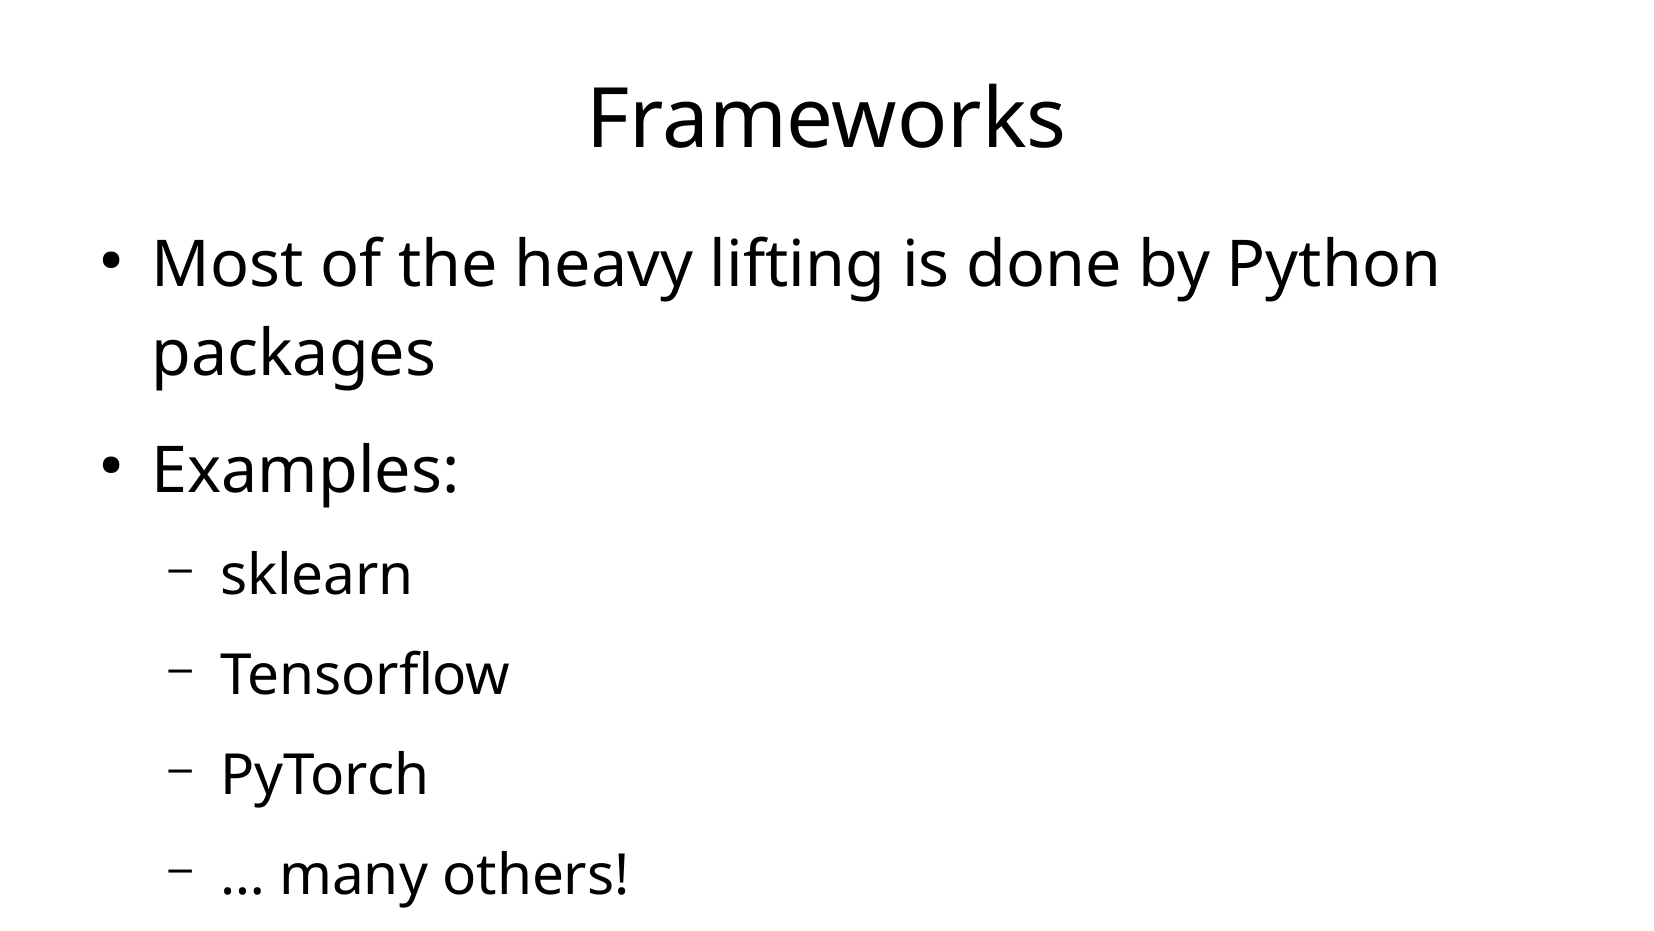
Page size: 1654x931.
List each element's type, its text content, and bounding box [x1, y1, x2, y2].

list Most of the heavy lifting is done by Python packages Examples: sklearn Tensorflow PyTorch … many others! [82, 217, 1571, 916]
title Frameworks [82, 37, 1571, 193]
